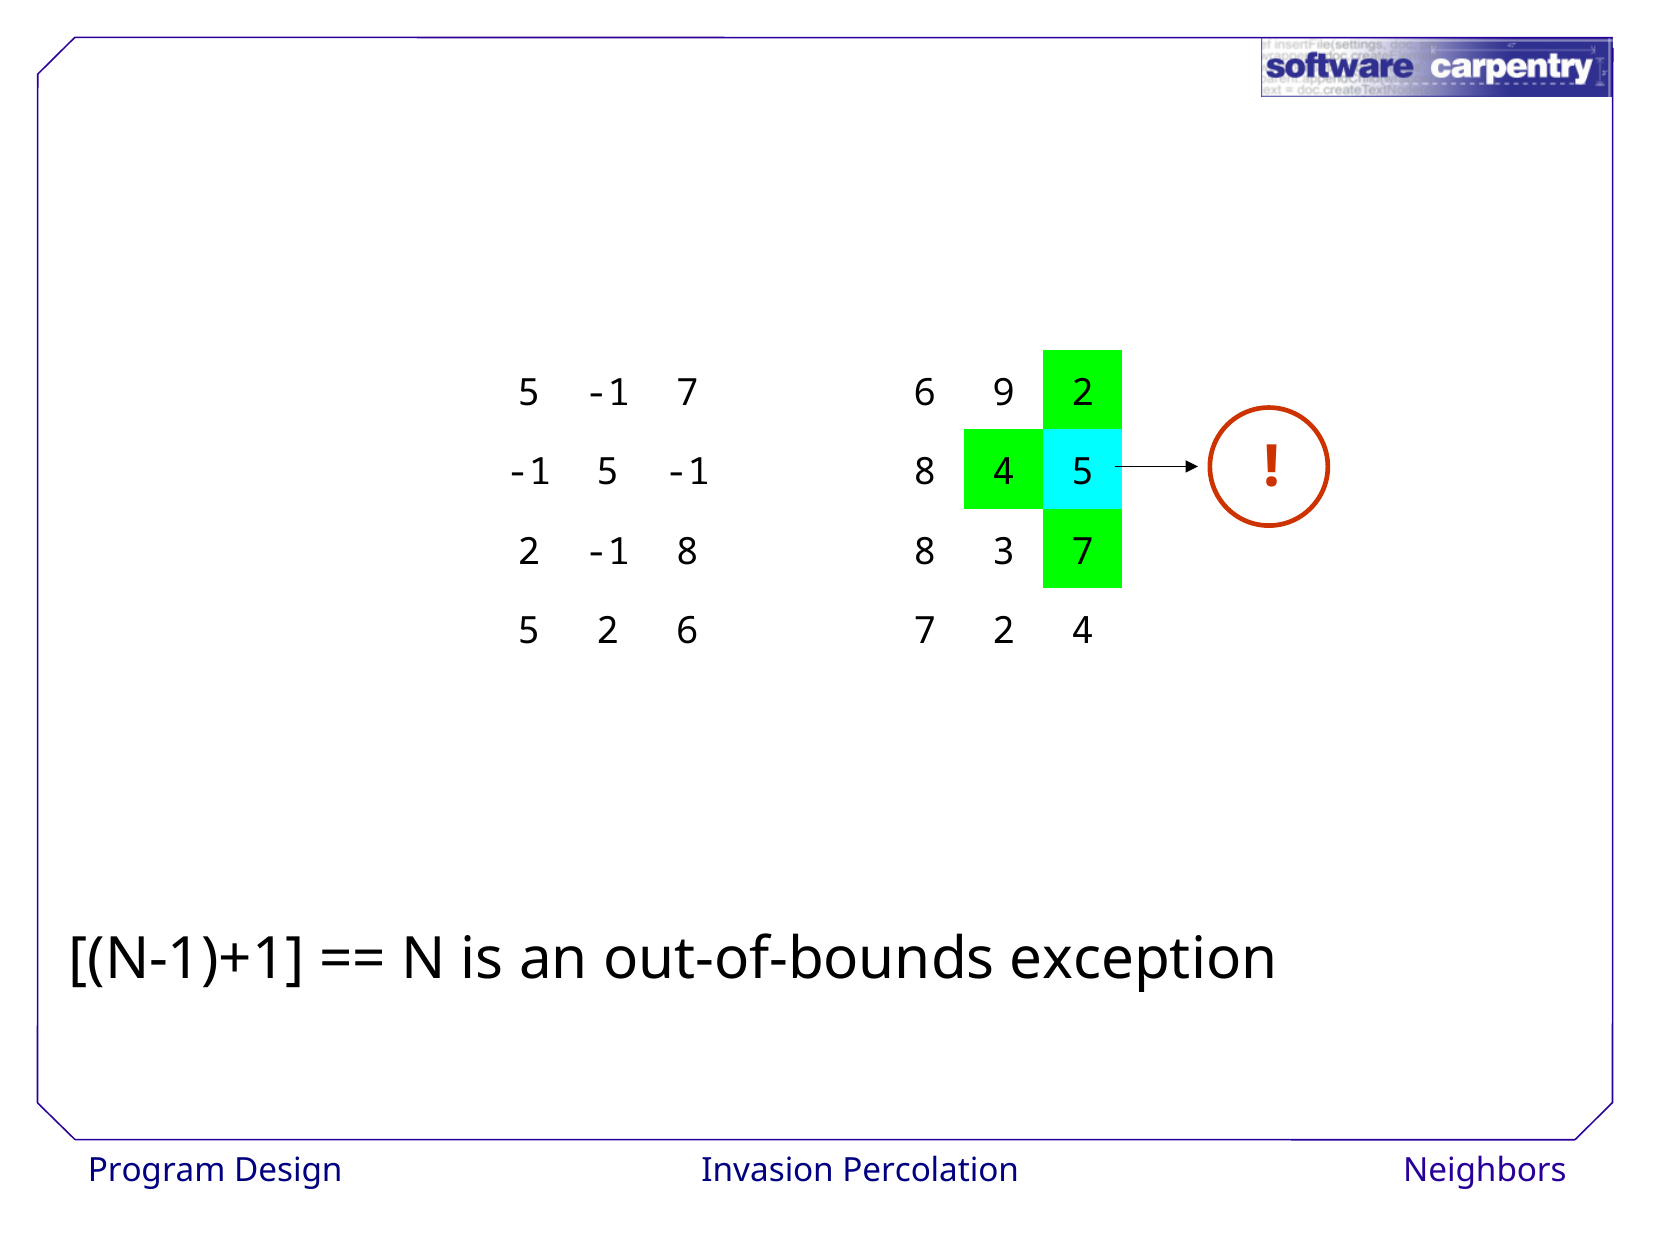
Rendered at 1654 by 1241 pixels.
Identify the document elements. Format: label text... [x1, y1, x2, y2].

table_cell 4 [1043, 588, 1122, 667]
table_cell [728, 509, 807, 588]
table_cell 7 [885, 588, 964, 667]
table_cell 2 [489, 509, 568, 588]
table_cell 8 [647, 509, 728, 588]
text_box ! [1239, 419, 1305, 516]
table_cell 5 [489, 588, 568, 667]
table_header 2 [1043, 350, 1122, 429]
table_cell [807, 429, 885, 509]
table_header [807, 350, 885, 429]
table_cell [807, 509, 885, 588]
table_cell 5 [1043, 429, 1122, 509]
table_cell 2 [964, 588, 1043, 667]
text_box [(N-1)+1] == N is an out-of-bounds exception [53, 877, 1443, 999]
table_cell 3 [964, 509, 1043, 588]
table_cell [728, 588, 807, 667]
table_header [728, 350, 807, 429]
table_cell -1 [568, 509, 647, 588]
table_cell 4 [964, 429, 1043, 509]
table_header 7 [647, 350, 728, 429]
table_cell [728, 429, 807, 509]
table_cell [807, 588, 885, 667]
table_header -1 [568, 350, 647, 429]
table_cell 5 [568, 429, 647, 509]
table_header 6 [885, 350, 964, 429]
table_cell 6 [647, 588, 728, 667]
table_cell 8 [885, 509, 964, 588]
table_cell -1 [489, 429, 568, 509]
table_header 9 [964, 350, 1043, 429]
table_cell -1 [647, 429, 728, 509]
table_cell 8 [885, 429, 964, 509]
table_cell 7 [1043, 509, 1122, 588]
table_header 5 [489, 350, 568, 429]
table_cell 2 [568, 588, 647, 667]
picture [1261, 39, 1613, 97]
